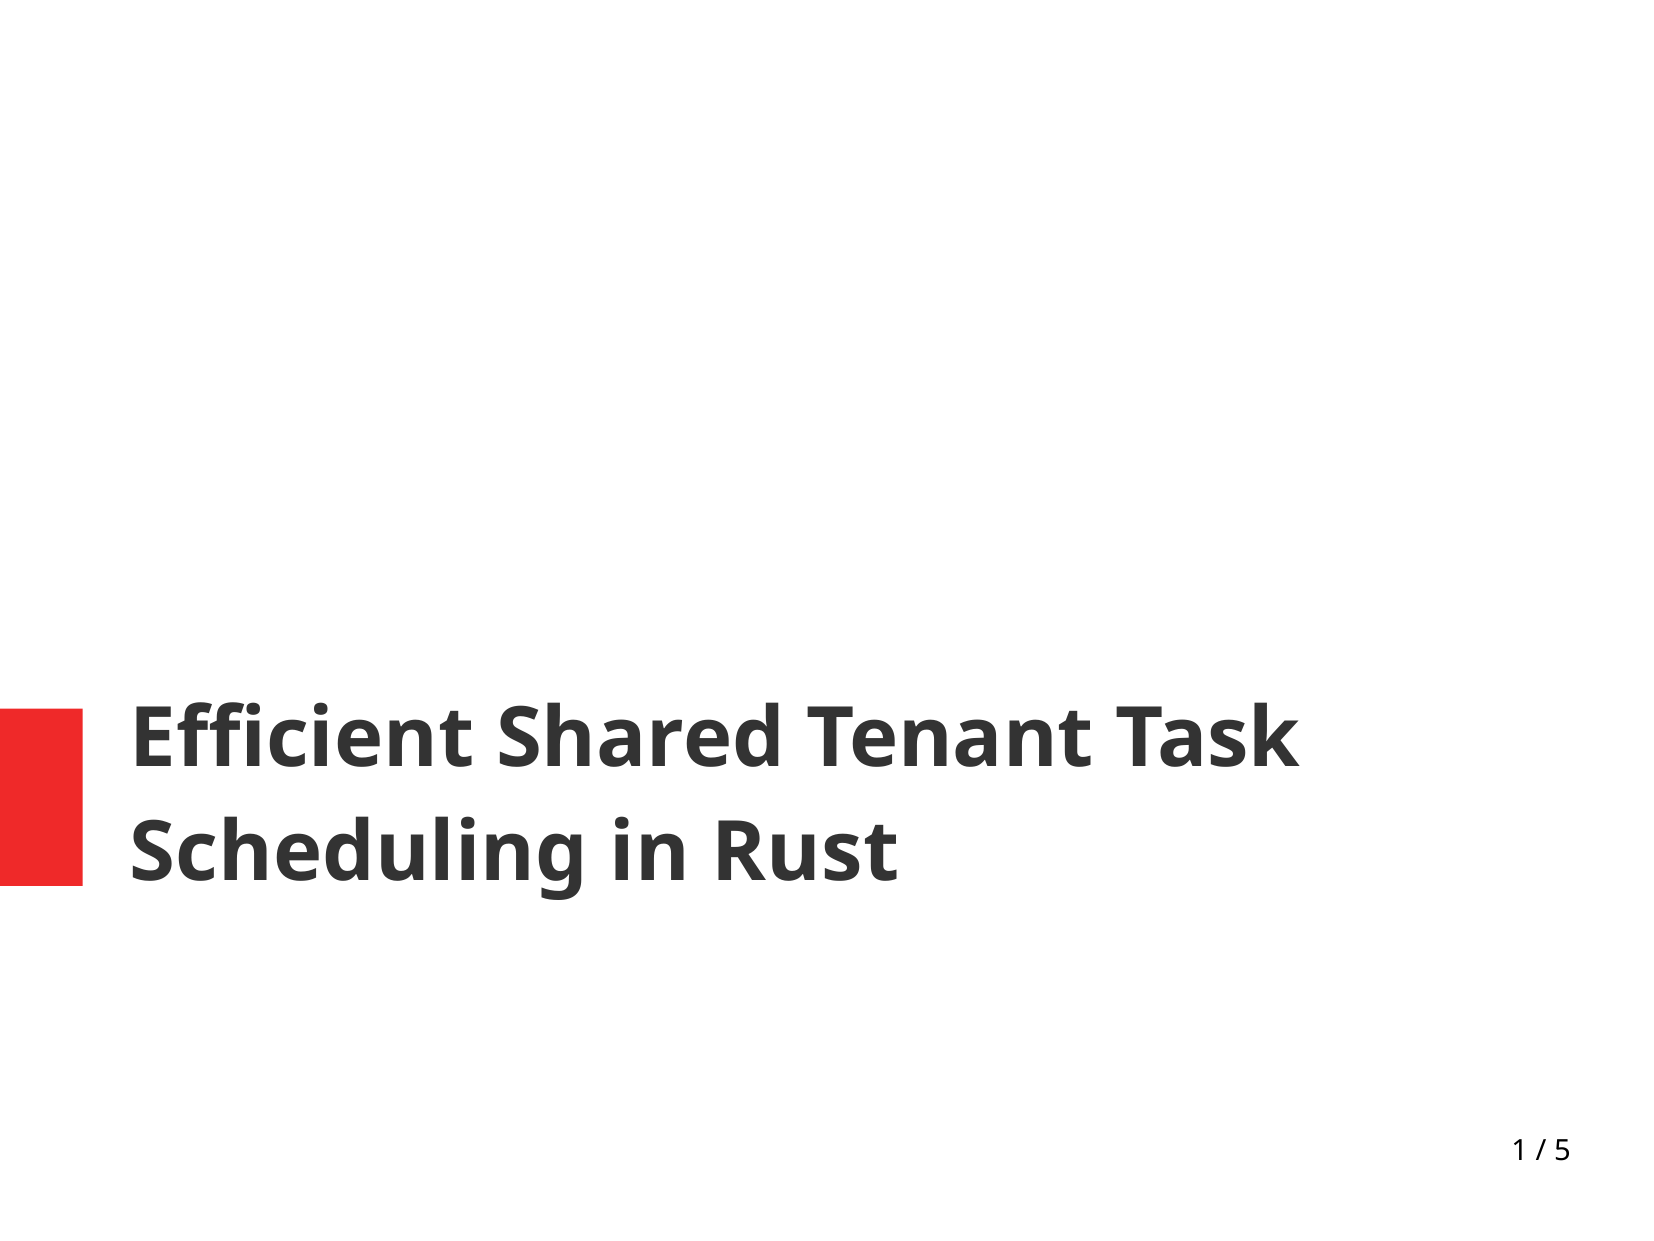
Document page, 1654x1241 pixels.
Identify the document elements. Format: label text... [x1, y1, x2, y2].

title Efficient Shared Tenant Task Scheduling in Rust [129, 673, 1536, 910]
